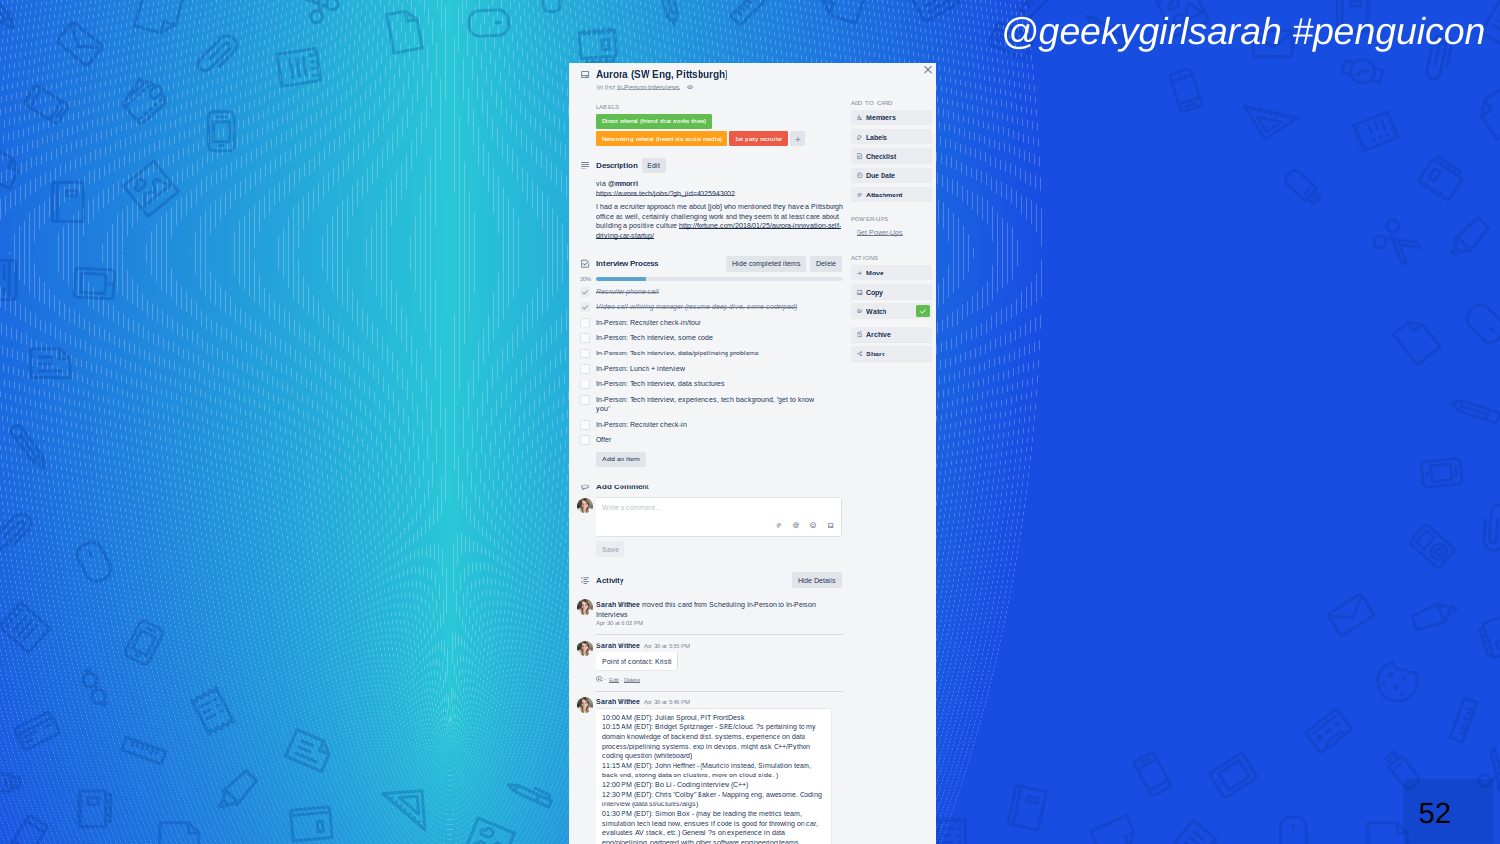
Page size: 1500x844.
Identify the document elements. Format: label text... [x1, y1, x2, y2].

picture [569, 63, 936, 844]
slide_number <number> [1403, 779, 1494, 844]
